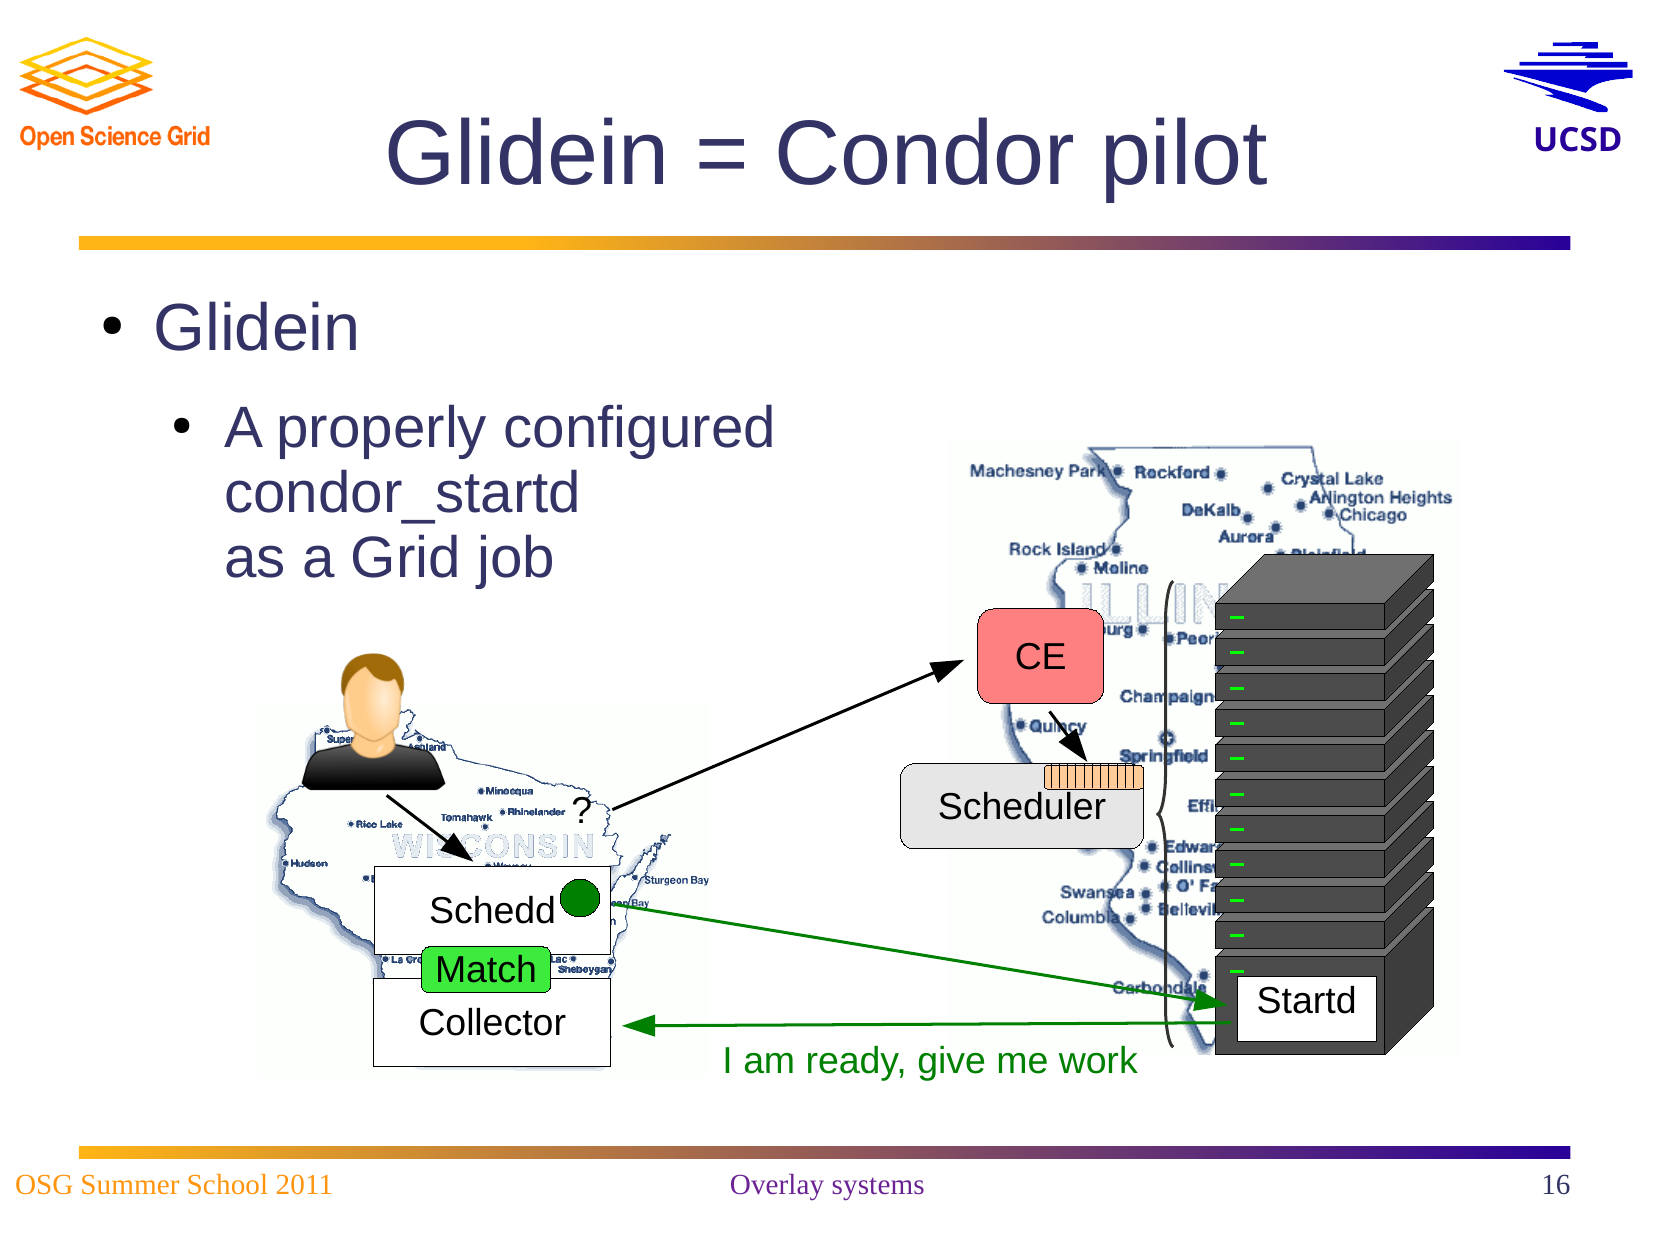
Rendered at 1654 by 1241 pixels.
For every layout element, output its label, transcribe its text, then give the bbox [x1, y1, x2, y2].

text_box [1044, 765, 1144, 790]
text_box [560, 879, 600, 917]
text_box [1215, 589, 1434, 666]
text_box [1215, 730, 1434, 807]
text_box [1215, 801, 1434, 878]
text_box [1215, 907, 1434, 1055]
text_box [1215, 872, 1434, 949]
text_box [1215, 695, 1434, 772]
picture [948, 441, 1460, 1055]
picture [258, 643, 709, 1077]
picture [0, 14, 229, 167]
text_box [1215, 554, 1434, 630]
text_box Collector [373, 978, 611, 1067]
text_box Schedd [374, 866, 611, 955]
list Glidein A properly configured condor_startd as a Grid job [82, 290, 1571, 1109]
text_box CE [977, 608, 1104, 704]
text_box ? [556, 782, 608, 840]
text_box [1215, 837, 1434, 913]
text_box I am ready, give me work [707, 1032, 1153, 1090]
title Glidein = Condor pilot [82, 49, 1571, 257]
text_box [1215, 766, 1434, 843]
text_box Match [421, 946, 551, 993]
picture [1495, 42, 1637, 118]
text_box [1215, 660, 1434, 737]
text_box [1215, 624, 1434, 701]
text_box Startd [1237, 976, 1377, 1042]
text_box Scheduler [900, 763, 1144, 849]
